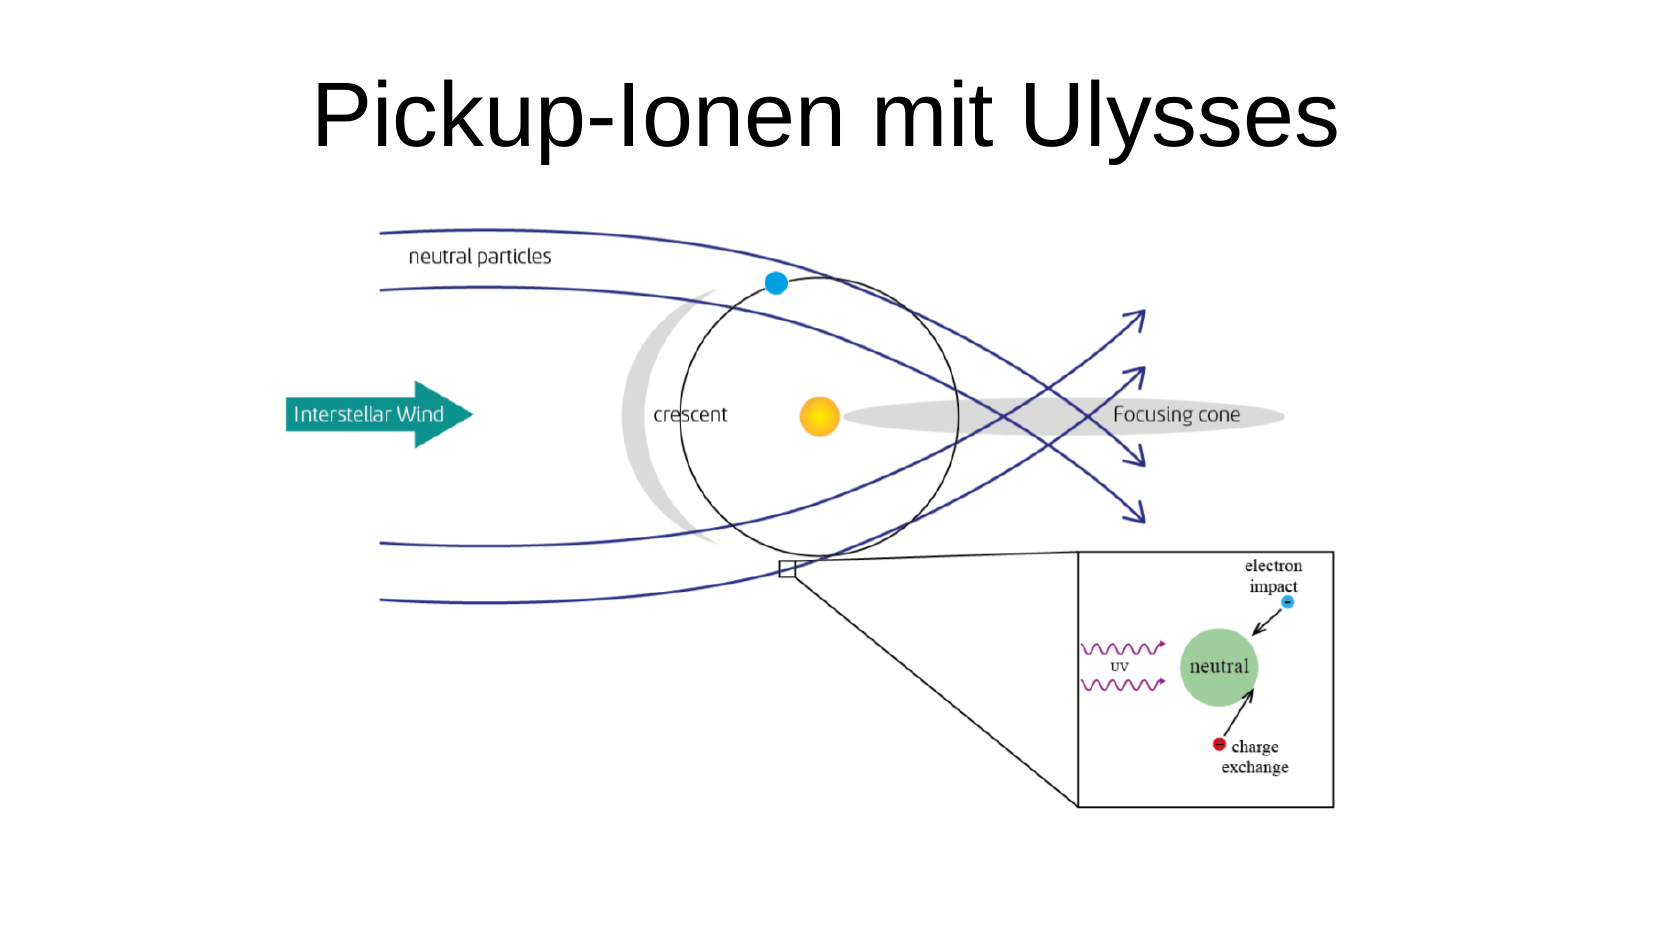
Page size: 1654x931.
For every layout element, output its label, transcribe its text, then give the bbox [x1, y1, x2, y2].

title Pickup-Ionen mit Ulysses [82, 37, 1571, 193]
picture [270, 196, 1339, 826]
